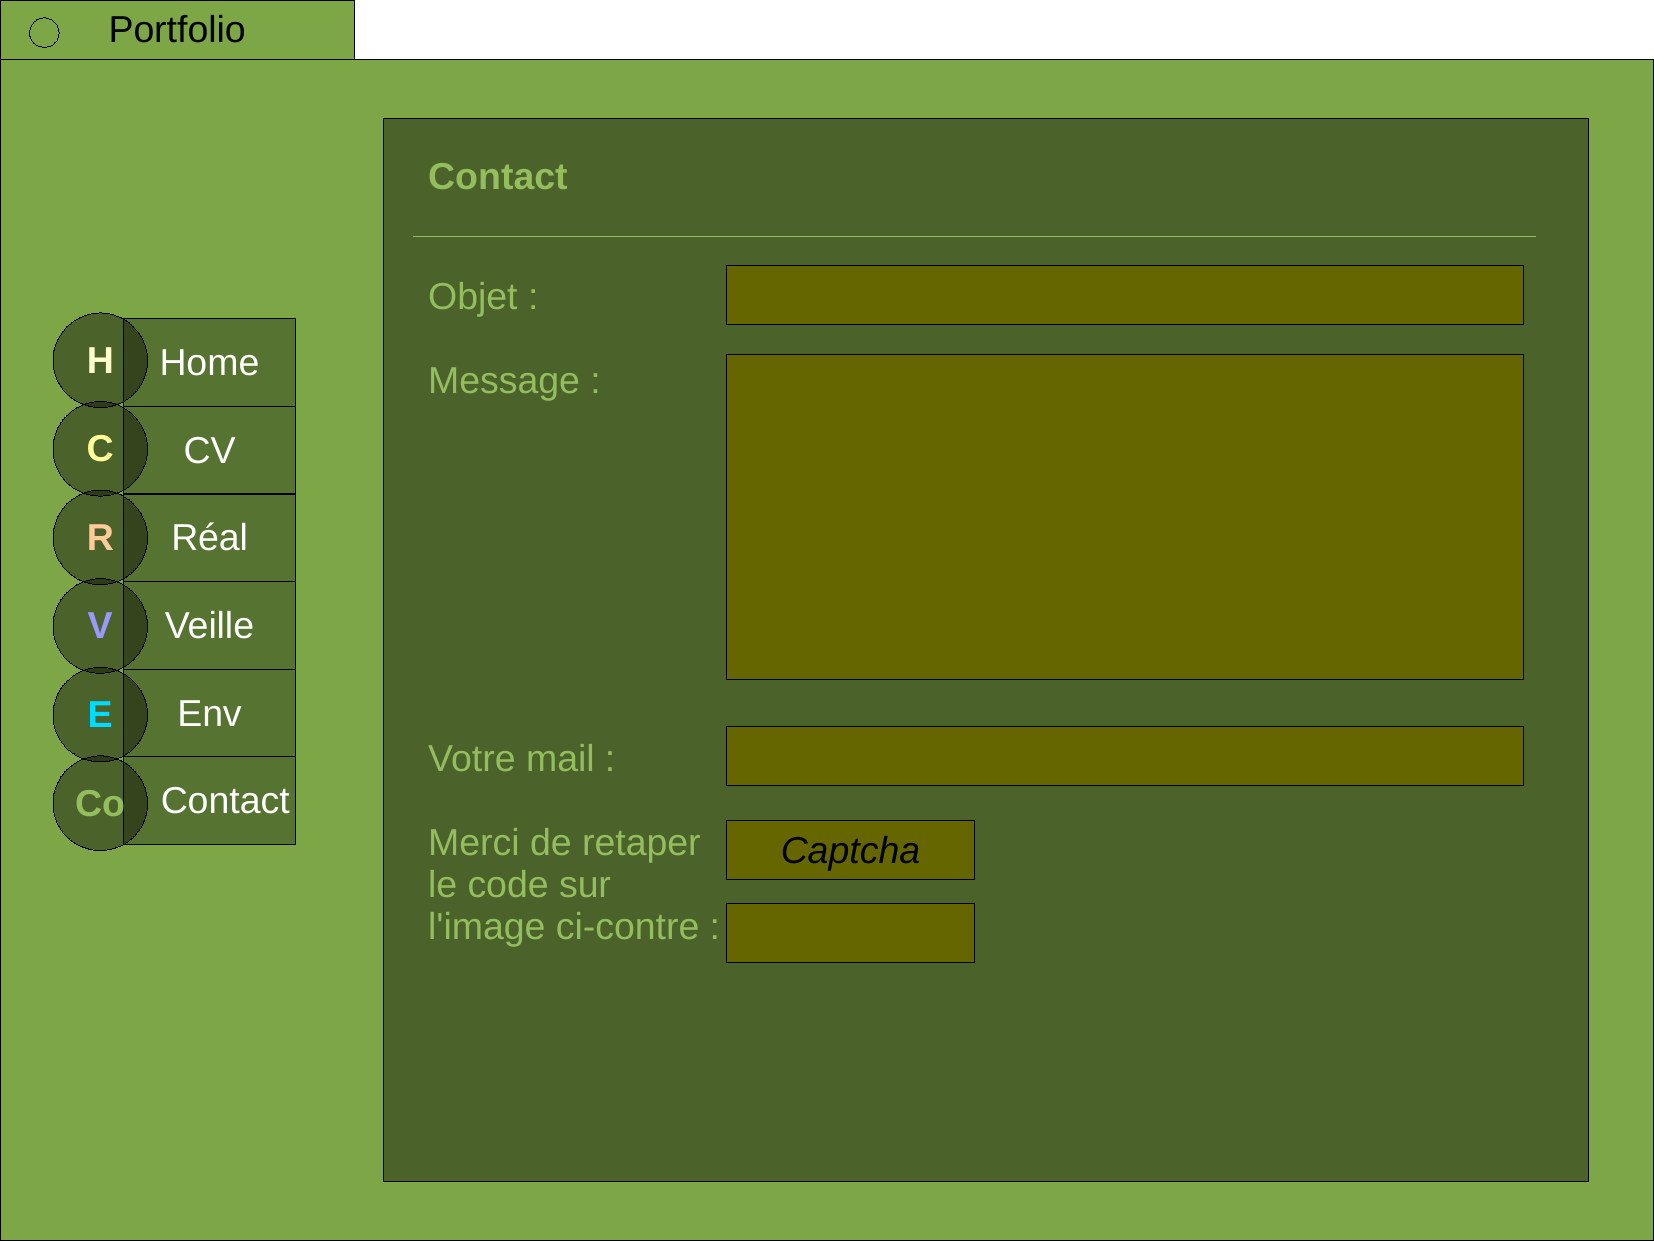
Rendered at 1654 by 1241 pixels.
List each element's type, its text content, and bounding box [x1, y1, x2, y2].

text_box CV [123, 407, 296, 493]
text_box Objet : Message : Votre mail : Merci de retaper le code sur l'image ci-contre : [413, 267, 739, 956]
text_box Contact [413, 148, 827, 207]
text_box [29, 17, 60, 48]
text_box Env [123, 669, 296, 756]
text_box Home [123, 318, 296, 407]
text_box [0, 59, 1654, 1241]
text_box E [53, 667, 148, 759]
text_box Portfolio [0, 0, 355, 60]
text_box Captcha [726, 820, 975, 880]
text_box Veille [123, 581, 296, 669]
text_box R [53, 490, 148, 582]
text_box C [53, 405, 148, 493]
text_box Co [53, 755, 148, 851]
text_box V [53, 578, 148, 670]
text_box Réal [123, 493, 296, 581]
text_box H [53, 312, 148, 408]
text_box Contact [123, 756, 296, 845]
